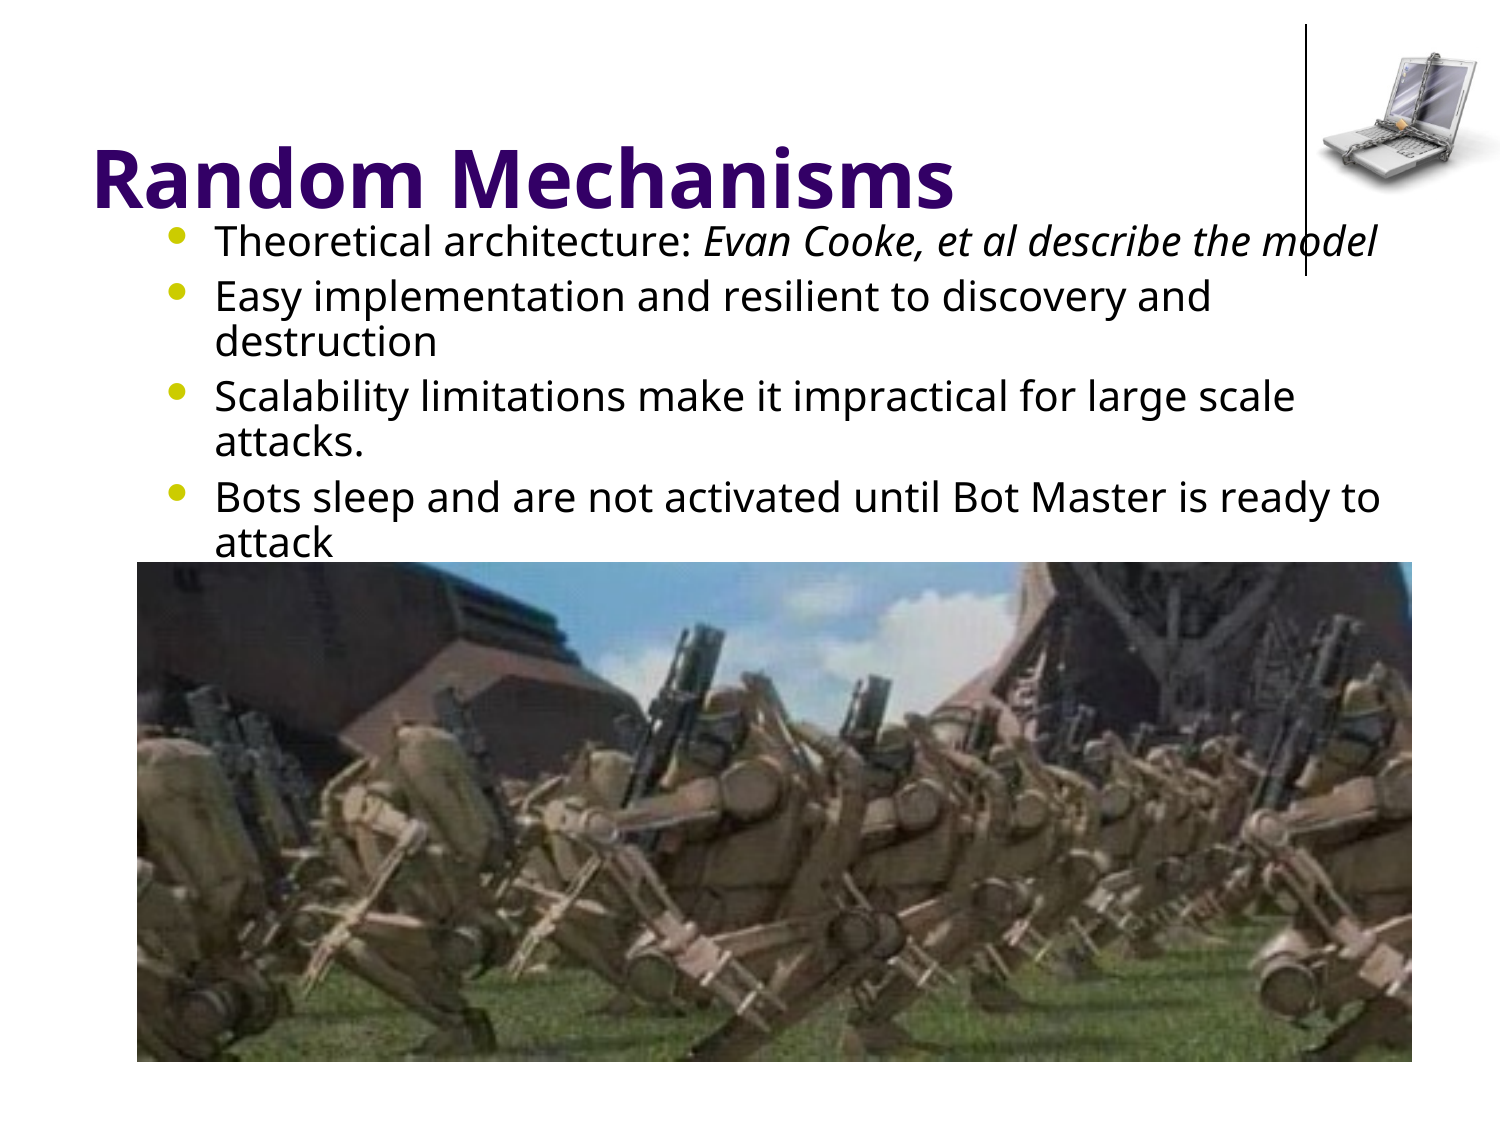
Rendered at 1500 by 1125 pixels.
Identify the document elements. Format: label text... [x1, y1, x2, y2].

title Random Mechanisms [74, 20, 1313, 212]
picture [137, 562, 1412, 1062]
picture [1313, 41, 1500, 200]
list Theoretical architecture: Evan Cooke, et al describe the model Easy implementation and resilient to discovery and destruction Scalability limitations make it impractical for large scale attacks. Bots sleep and are not activated until Bot Master is ready to attack [37, 212, 1450, 1088]
